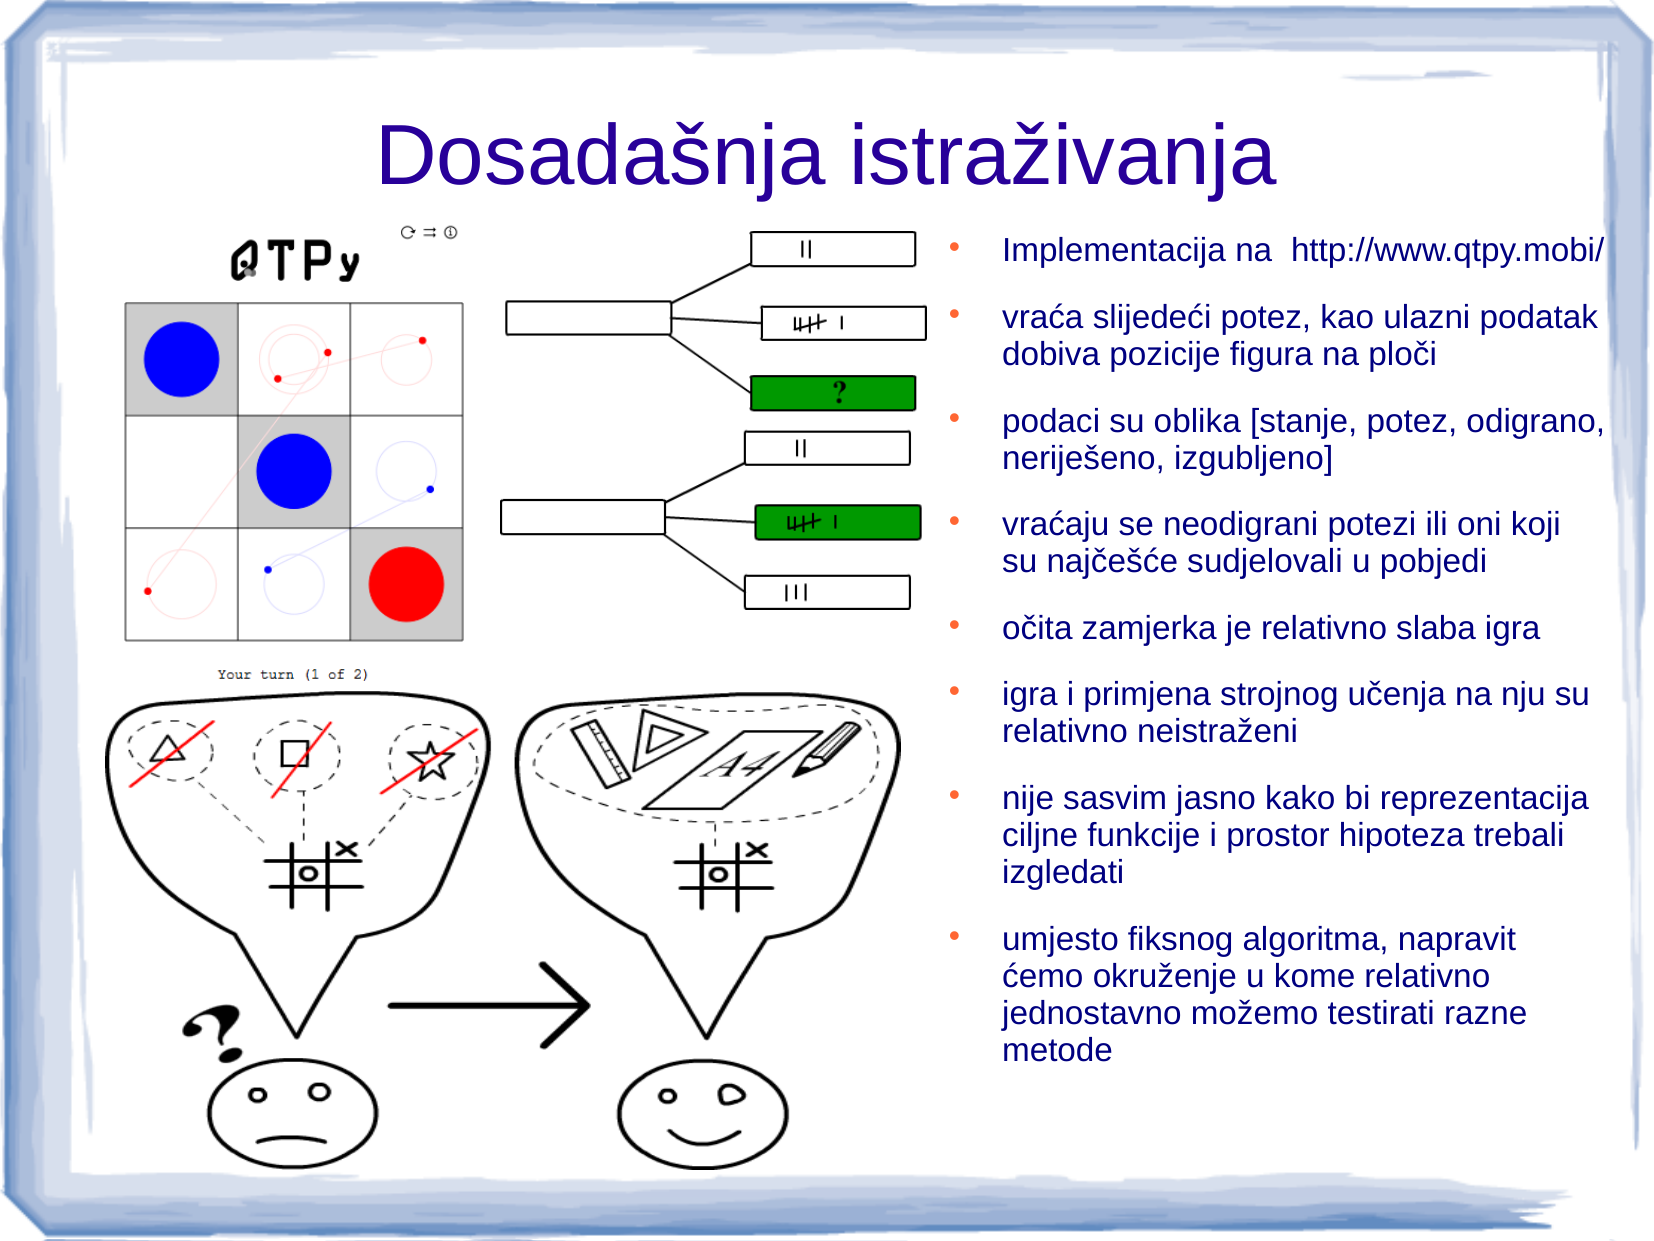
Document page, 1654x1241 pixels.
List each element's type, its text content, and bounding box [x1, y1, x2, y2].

picture [0, 0, 1654, 1241]
list Implementacija na http://www.qtpy.mobi/ vraća slijedeći potez, kao ulazni podatak dobiva pozicije figura na ploči podaci su oblika [stanje, potez, odigrano, neriješeno, izgubljeno] vraćaju se neodigrani potezi ili oni koji su najčešće sudjelovali u pobjedi očita zamjerka je relativno slaba igra igra i primjena strojnog učenja na nju su relativno neistraženi nije sasvim jasno kako bi reprezentacija ciljne funkcije i prostor hipoteza trebali izgledati umjesto fiksnog algoritma, napravit ćemo okruženje u kome relativno jednostavno možemo testirati razne metode [931, 228, 1607, 1137]
title Dosadašnja istraživanja [82, 49, 1571, 257]
